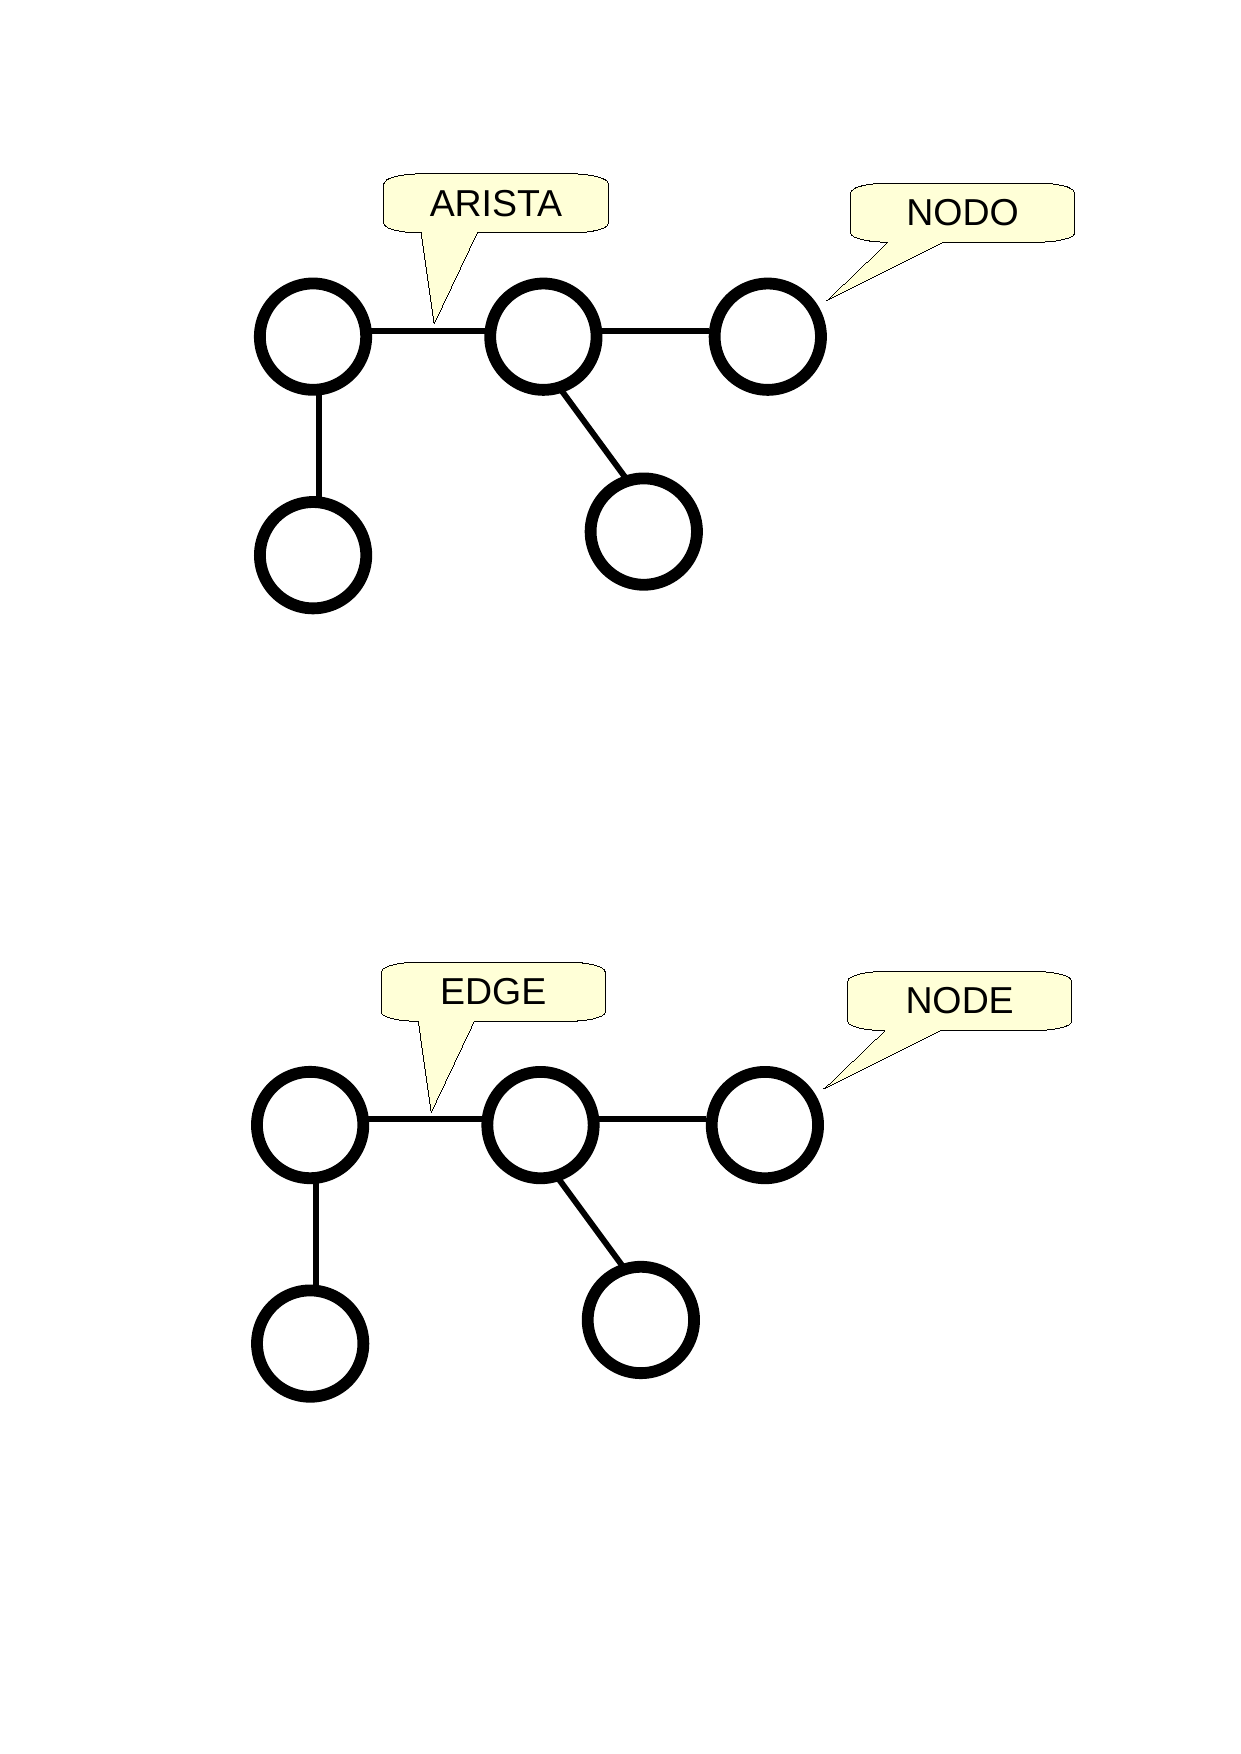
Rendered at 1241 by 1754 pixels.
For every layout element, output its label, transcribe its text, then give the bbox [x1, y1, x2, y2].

text_box [590, 478, 697, 585]
text_box EDGE [381, 962, 606, 1113]
text_box [587, 1266, 695, 1374]
text_box [257, 1290, 364, 1397]
text_box [490, 283, 597, 390]
text_box [259, 502, 367, 609]
text_box [487, 1071, 594, 1179]
text_box NODE [823, 971, 1072, 1089]
text_box [256, 1071, 364, 1179]
text_box [714, 283, 821, 390]
text_box [711, 1071, 819, 1179]
text_box ARISTA [383, 173, 609, 324]
text_box [259, 283, 367, 390]
text_box NODO [826, 183, 1075, 301]
